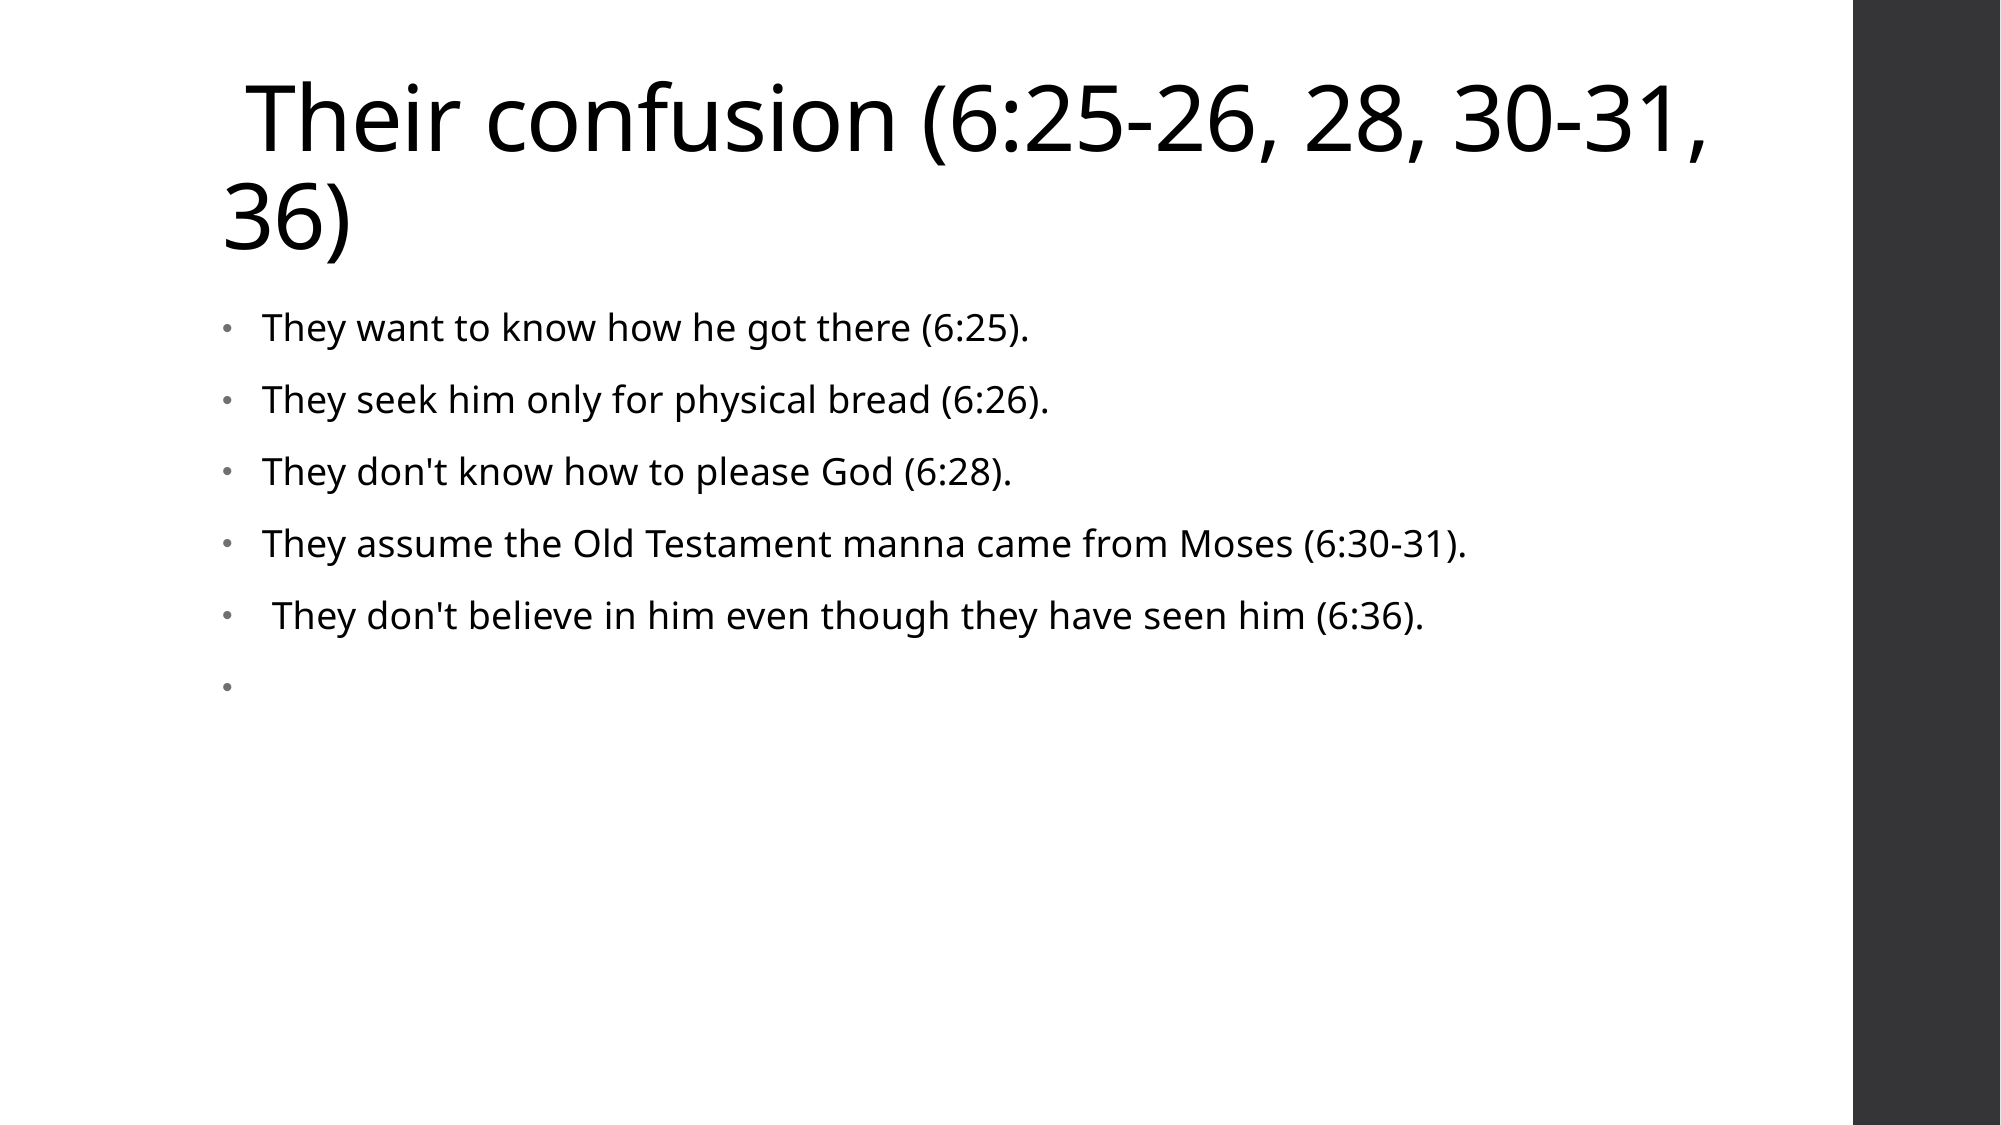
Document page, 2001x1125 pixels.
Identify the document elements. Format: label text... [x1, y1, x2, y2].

title Their confusion (6:25-26, 28, 30-31, 36) [206, 60, 1797, 278]
list They want to know how he got there (6:25). They seek him only for physical bread (6:26). They don't know how to please God (6:28). They assume the Old Testament manna came from Moses (6:30-31). They don't believe in him even though they have seen him (6:36). [206, 299, 1617, 1014]
